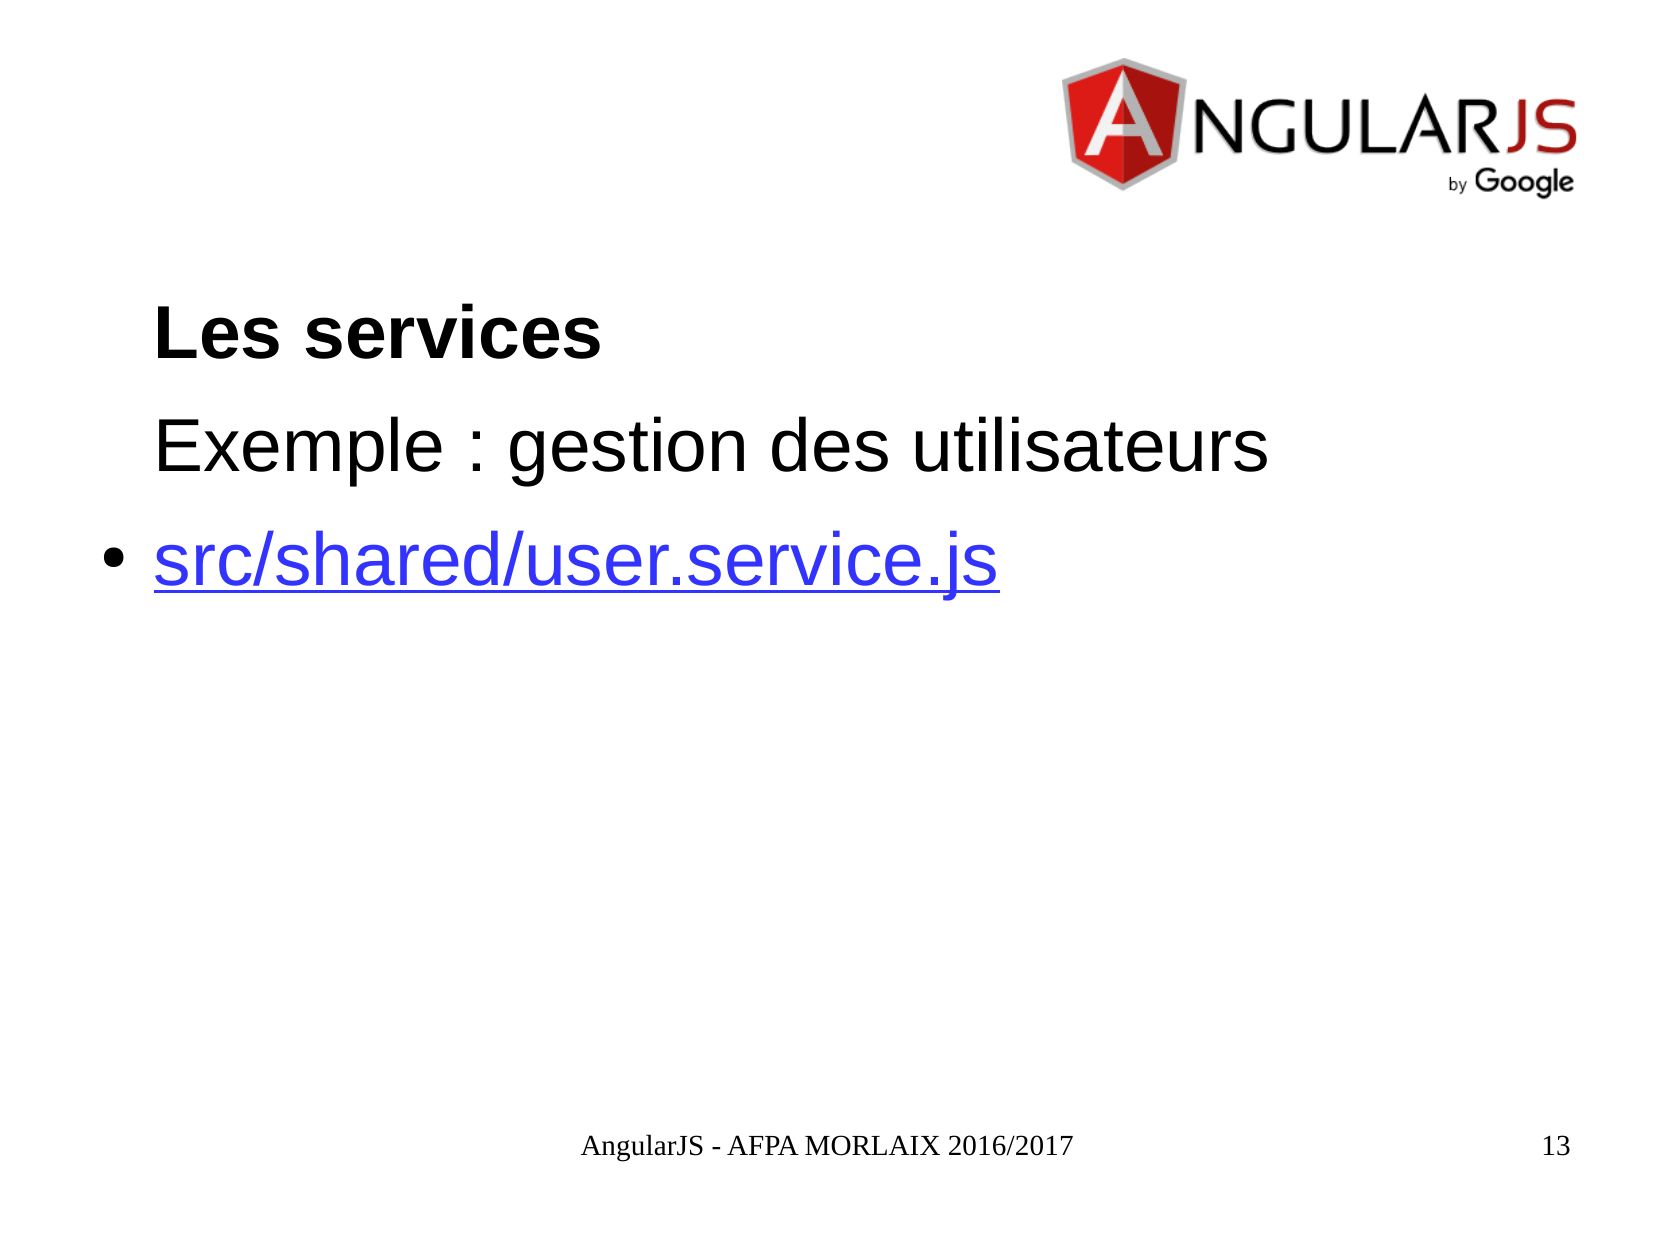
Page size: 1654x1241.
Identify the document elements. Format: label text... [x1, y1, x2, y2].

list Les services Exemple : gestion des utilisateurs src/shared/user.service.js [82, 290, 1571, 1010]
picture [1062, 58, 1578, 205]
